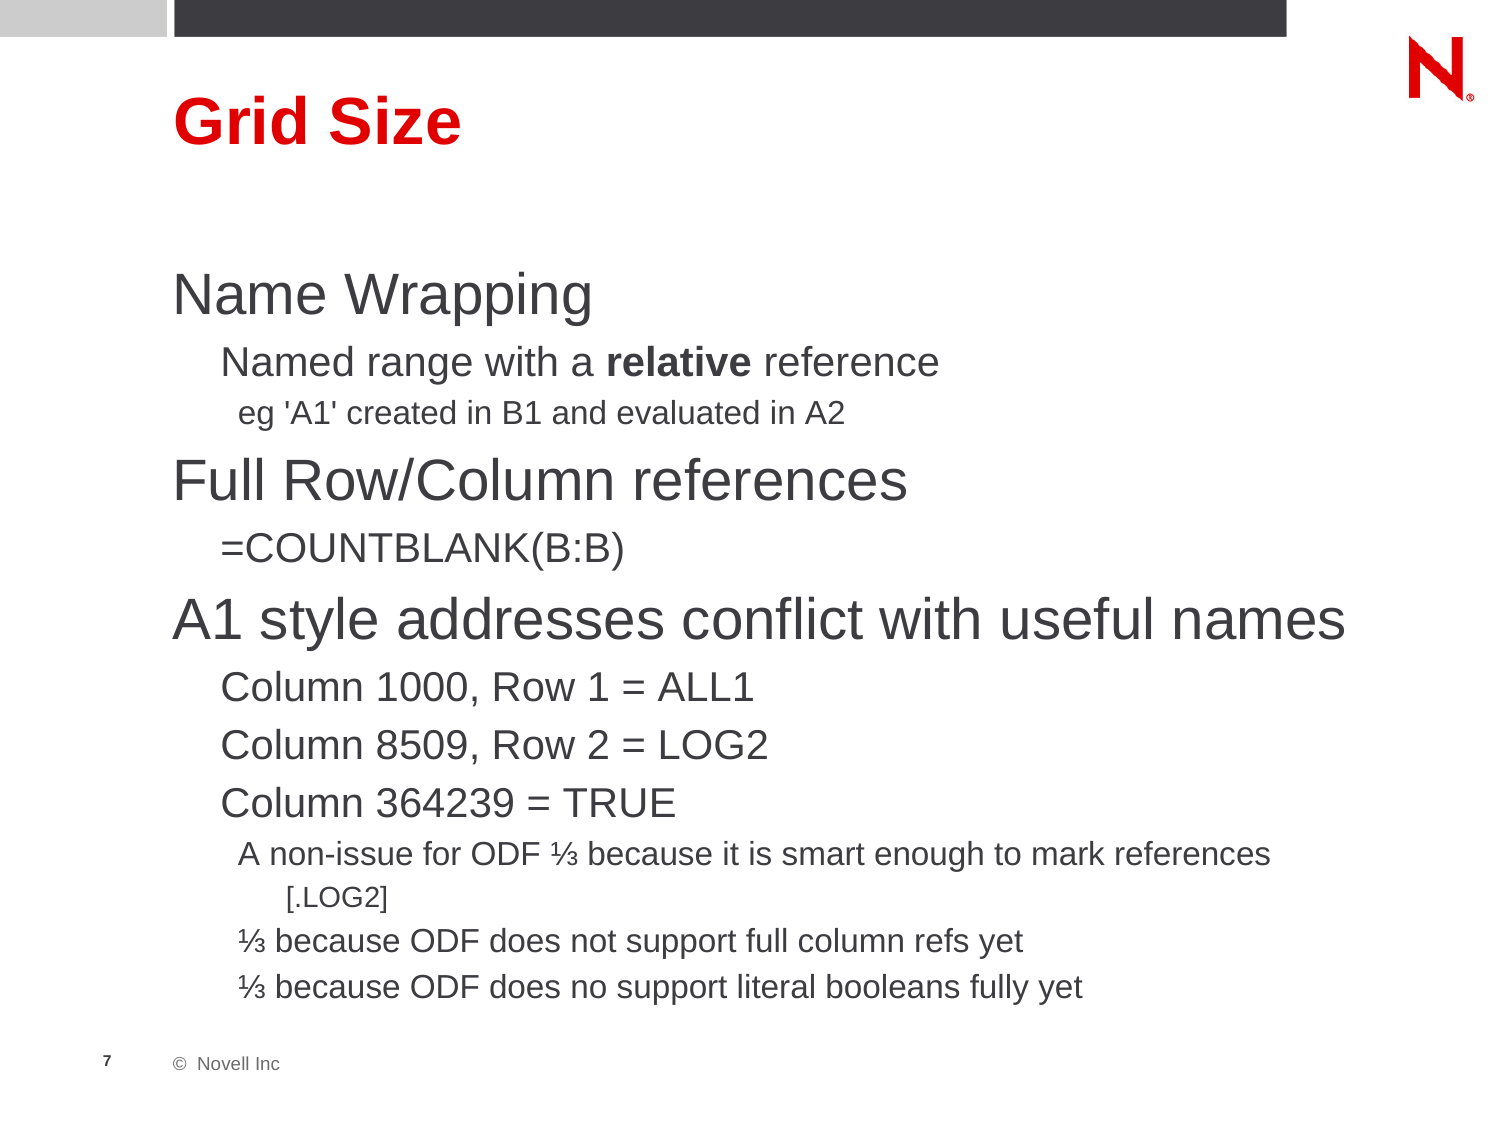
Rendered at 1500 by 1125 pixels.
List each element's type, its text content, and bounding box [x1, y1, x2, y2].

picture [1404, 32, 1477, 105]
list Name Wrapping Named range with a relative reference eg 'A1' created in B1 and evaluated in A2 Full Row/Column references =COUNTBLANK(B:B) A1 style addresses conflict with useful names Column 1000, Row 1 = ALL1 Column 8509, Row 2 = LOG2 Column 364239 = TRUE A non-issue for ODF ⅓ because it is smart enough to mark references [.LOG2] ⅓ because ODF does not support full column refs yet ⅓ because ODF does no support literal booleans fully yet [172, 246, 1413, 990]
title Grid Size [173, 41, 1395, 205]
